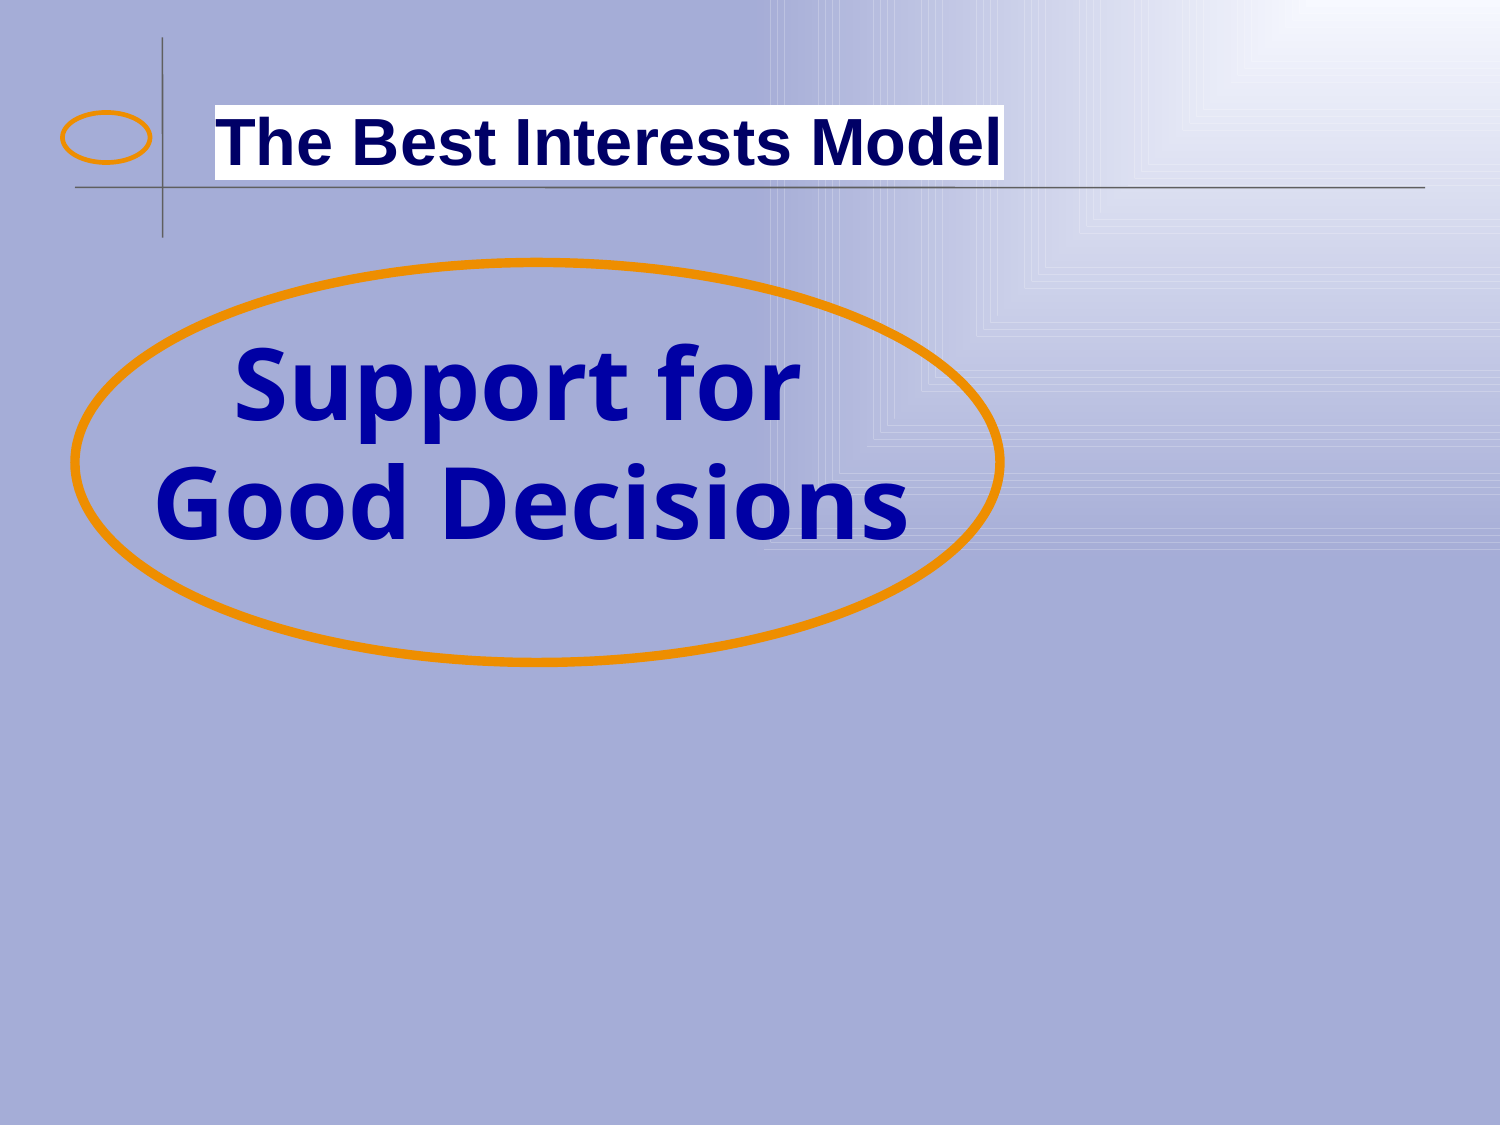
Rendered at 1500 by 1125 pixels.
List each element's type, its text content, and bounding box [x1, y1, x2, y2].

title The Best Interests Model [200, 45, 1426, 233]
text_box Support for Good Decisions [75, 312, 988, 568]
